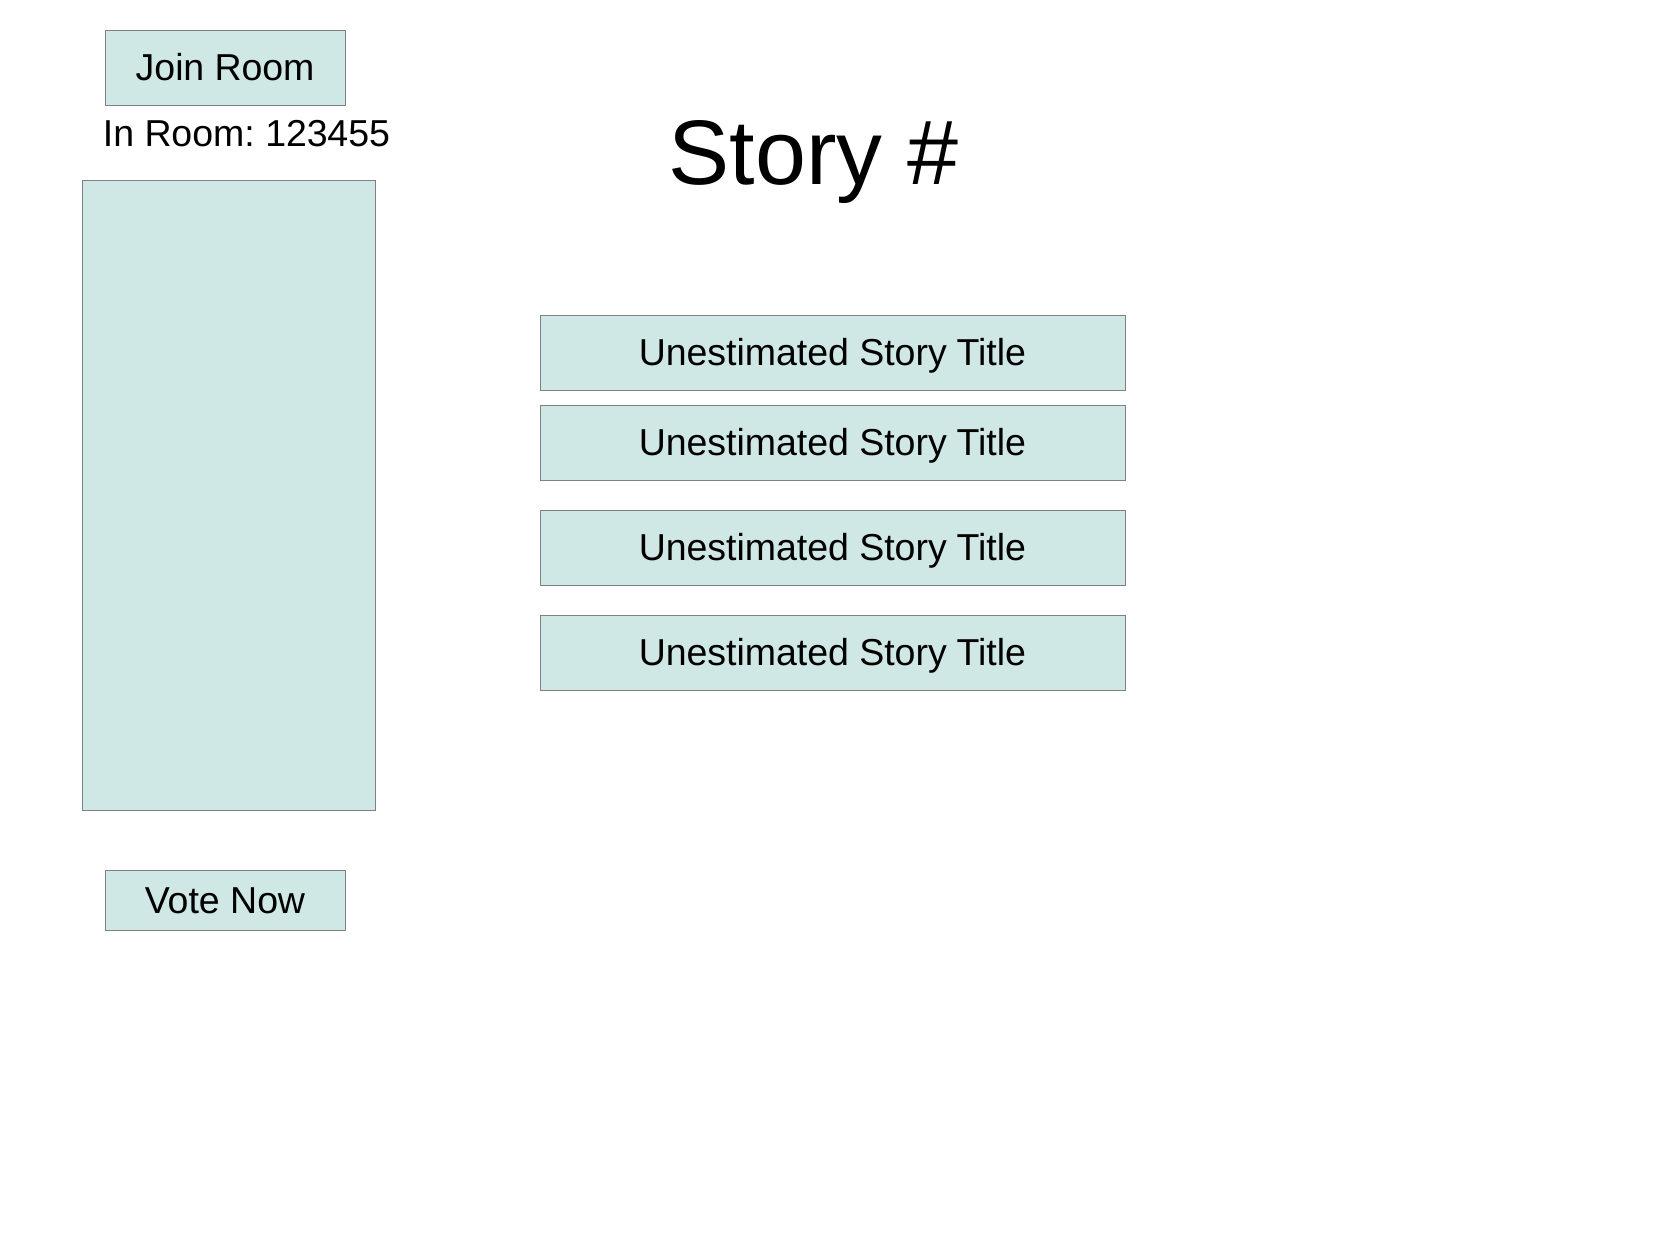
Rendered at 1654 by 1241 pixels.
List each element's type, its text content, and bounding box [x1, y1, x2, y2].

text_box [82, 180, 376, 811]
title Story # [82, 49, 1571, 257]
text_box Unestimated Story Title [540, 510, 1126, 586]
text_box In Room: 123455 [88, 105, 406, 162]
text_box Join Room [105, 30, 346, 106]
text_box Unestimated Story Title [540, 405, 1126, 481]
text_box Unestimated Story Title [540, 615, 1126, 691]
text_box Vote Now [105, 870, 346, 931]
text_box Unestimated Story Title [540, 315, 1126, 391]
